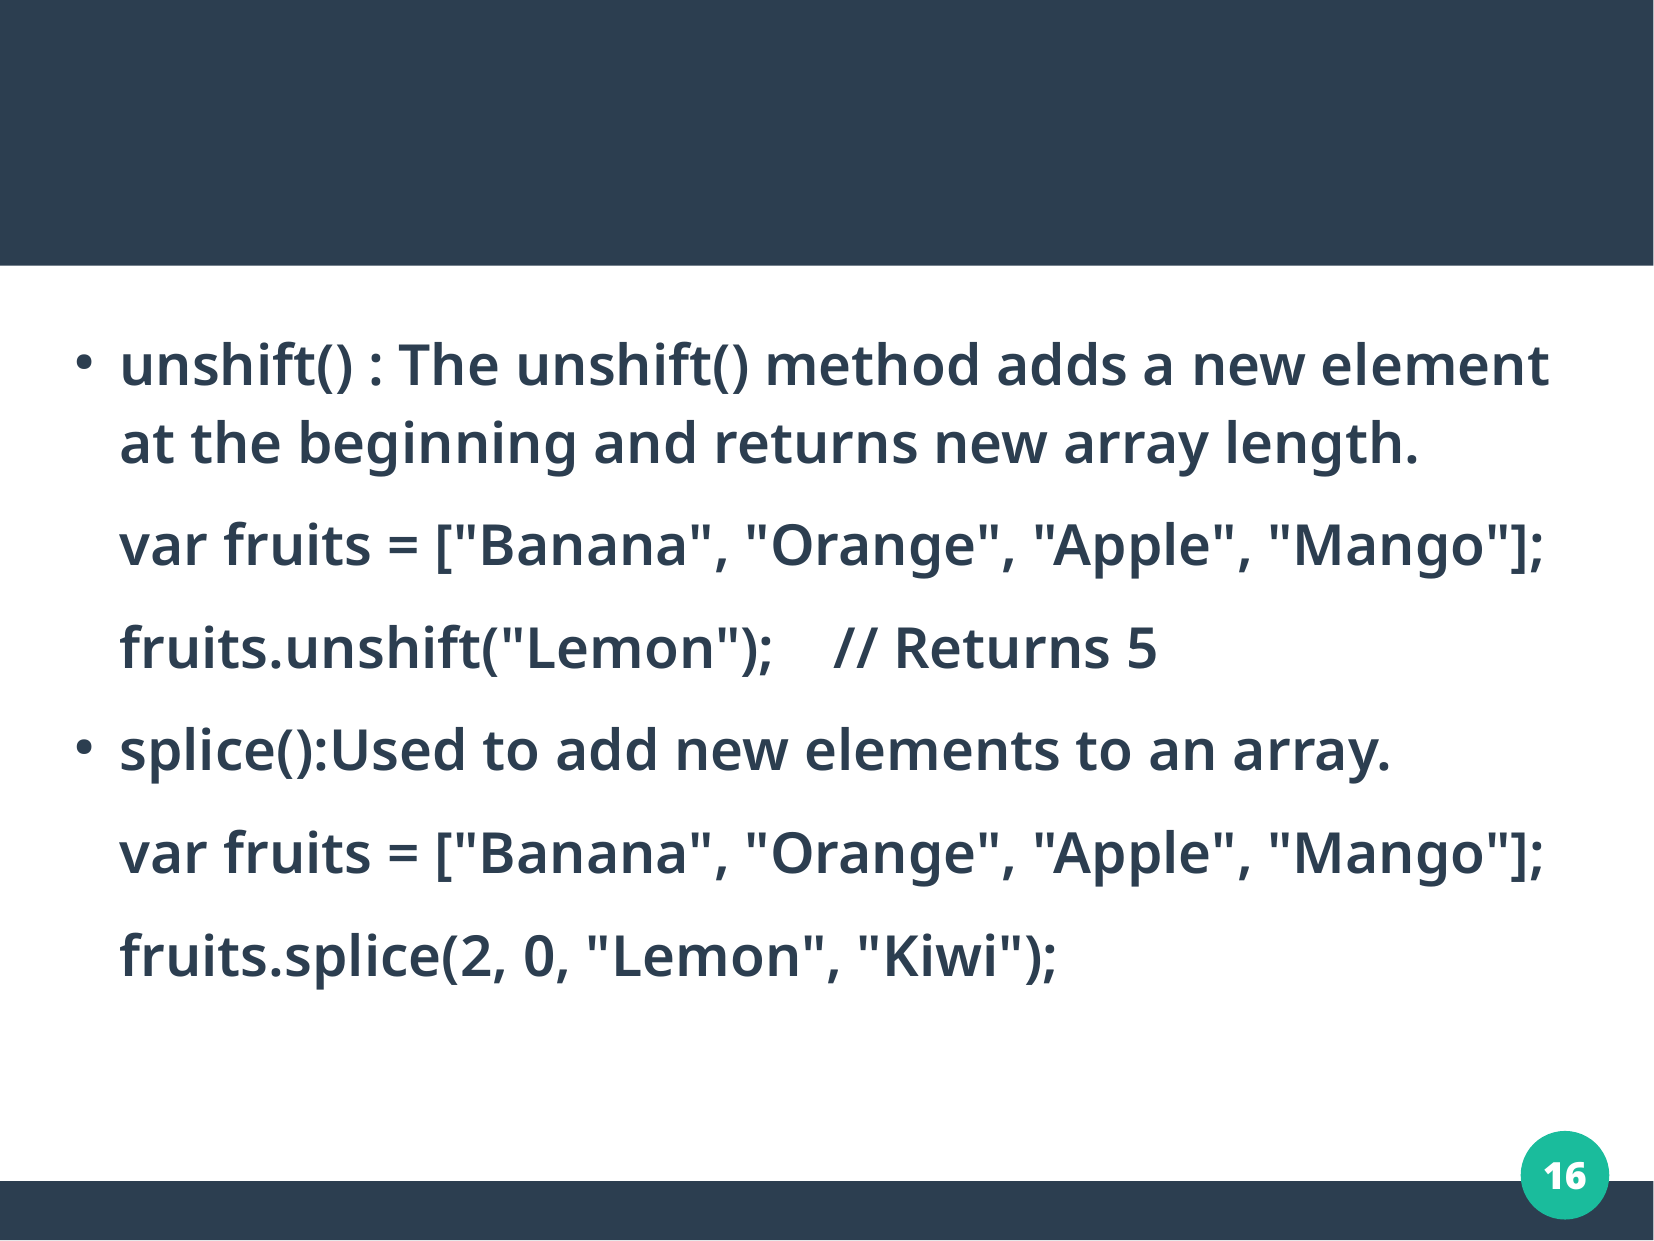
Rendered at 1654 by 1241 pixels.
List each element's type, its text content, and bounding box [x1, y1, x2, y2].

list unshift() : The unshift() method adds a new element at the beginning and returns new array length. var fruits = ["Banana", "Orange", "Apple", "Mango"]; fruits.unshift("Lemon"); // Returns 5 splice():Used to add new elements to an array. var fruits = ["Banana", "Orange", "Apple", "Mango"]; fruits.splice(2, 0, "Lemon", "Kiwi"); [59, 324, 1595, 1152]
